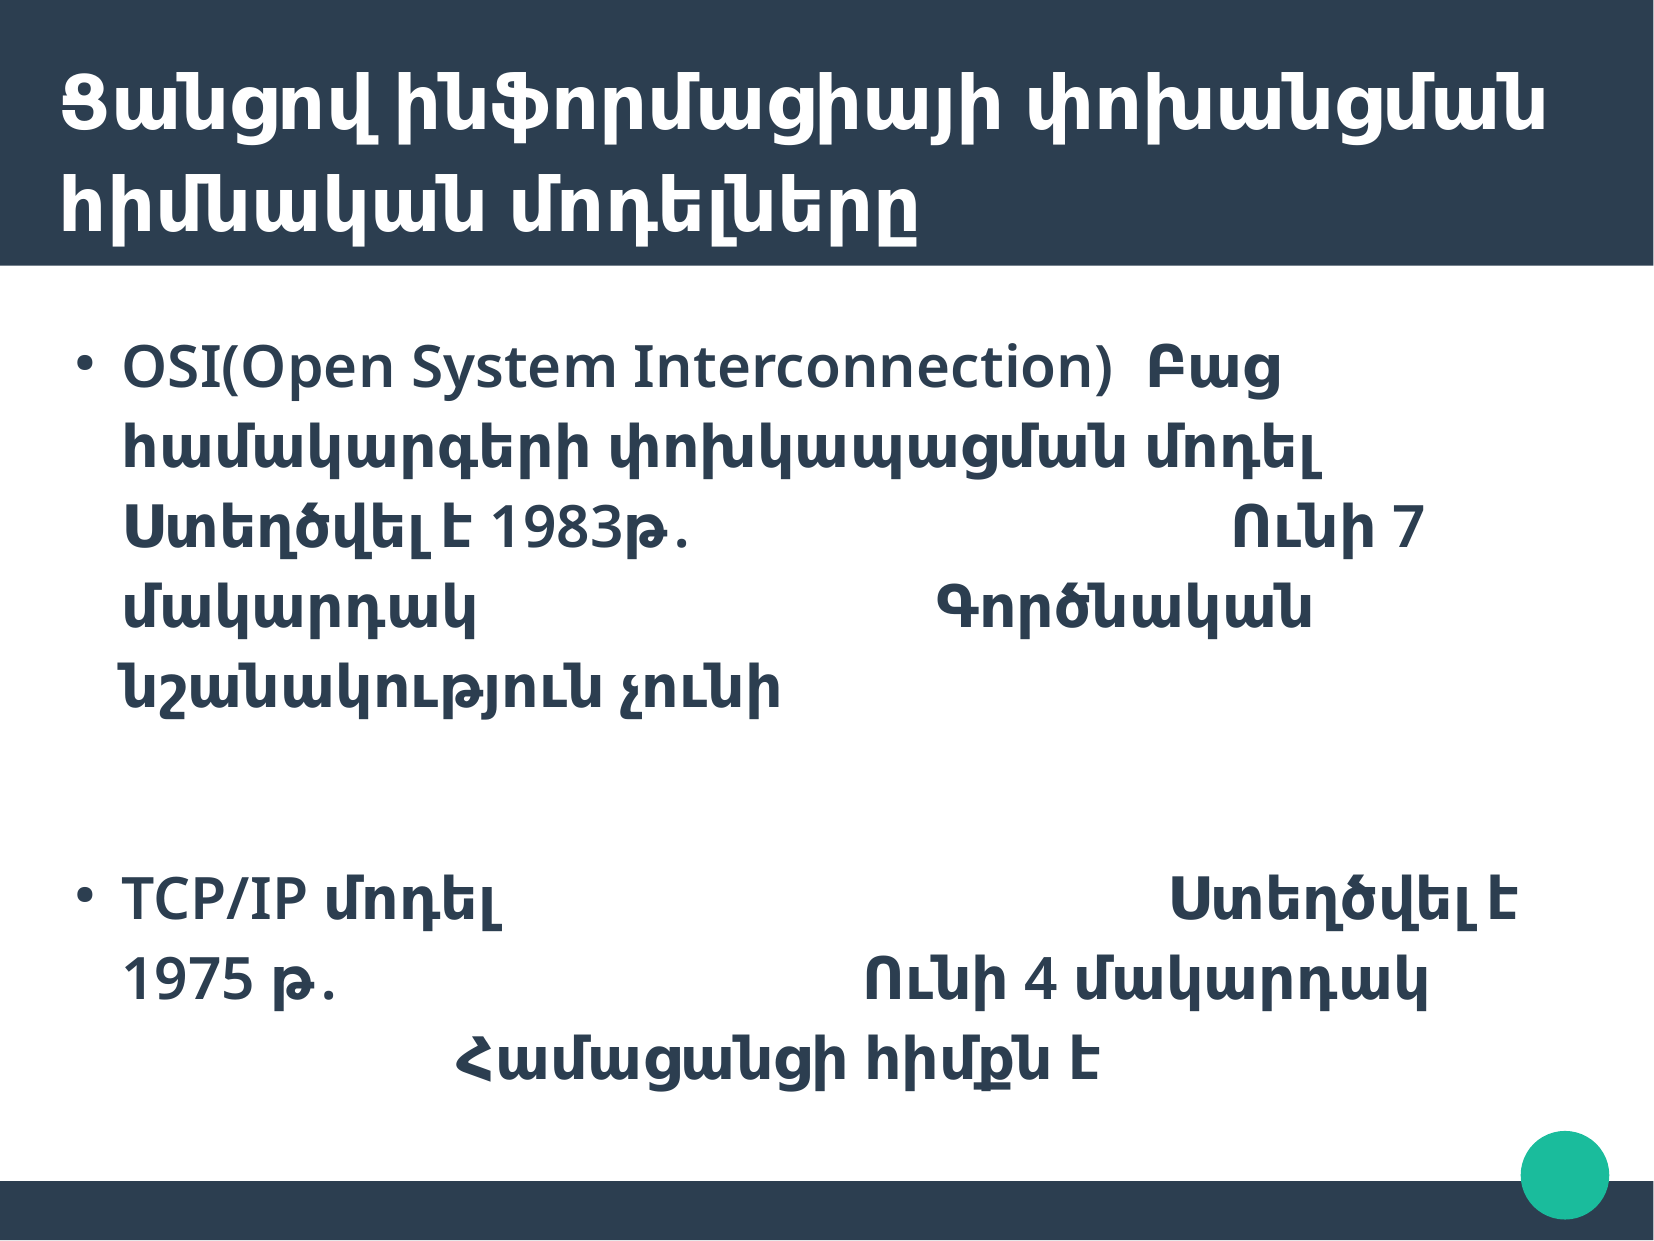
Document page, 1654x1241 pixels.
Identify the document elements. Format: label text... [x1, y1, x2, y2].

title Ցանցով ինֆորմացիայի փոխանցման հիմնական մոդելները [59, 49, 1595, 207]
list OSI(Open System Interconnection) Բաց համակարգերի փոխկապացման մոդել Ստեղծվել է 1983թ․ Ունի 7 մակարդակ Գործնական նշանակություն չունի TCP/IP մոդել Ստեղծվել է 1975 թ․ Ունի 4 մակարդակ Համացանցի հիմքն է [59, 324, 1595, 1152]
